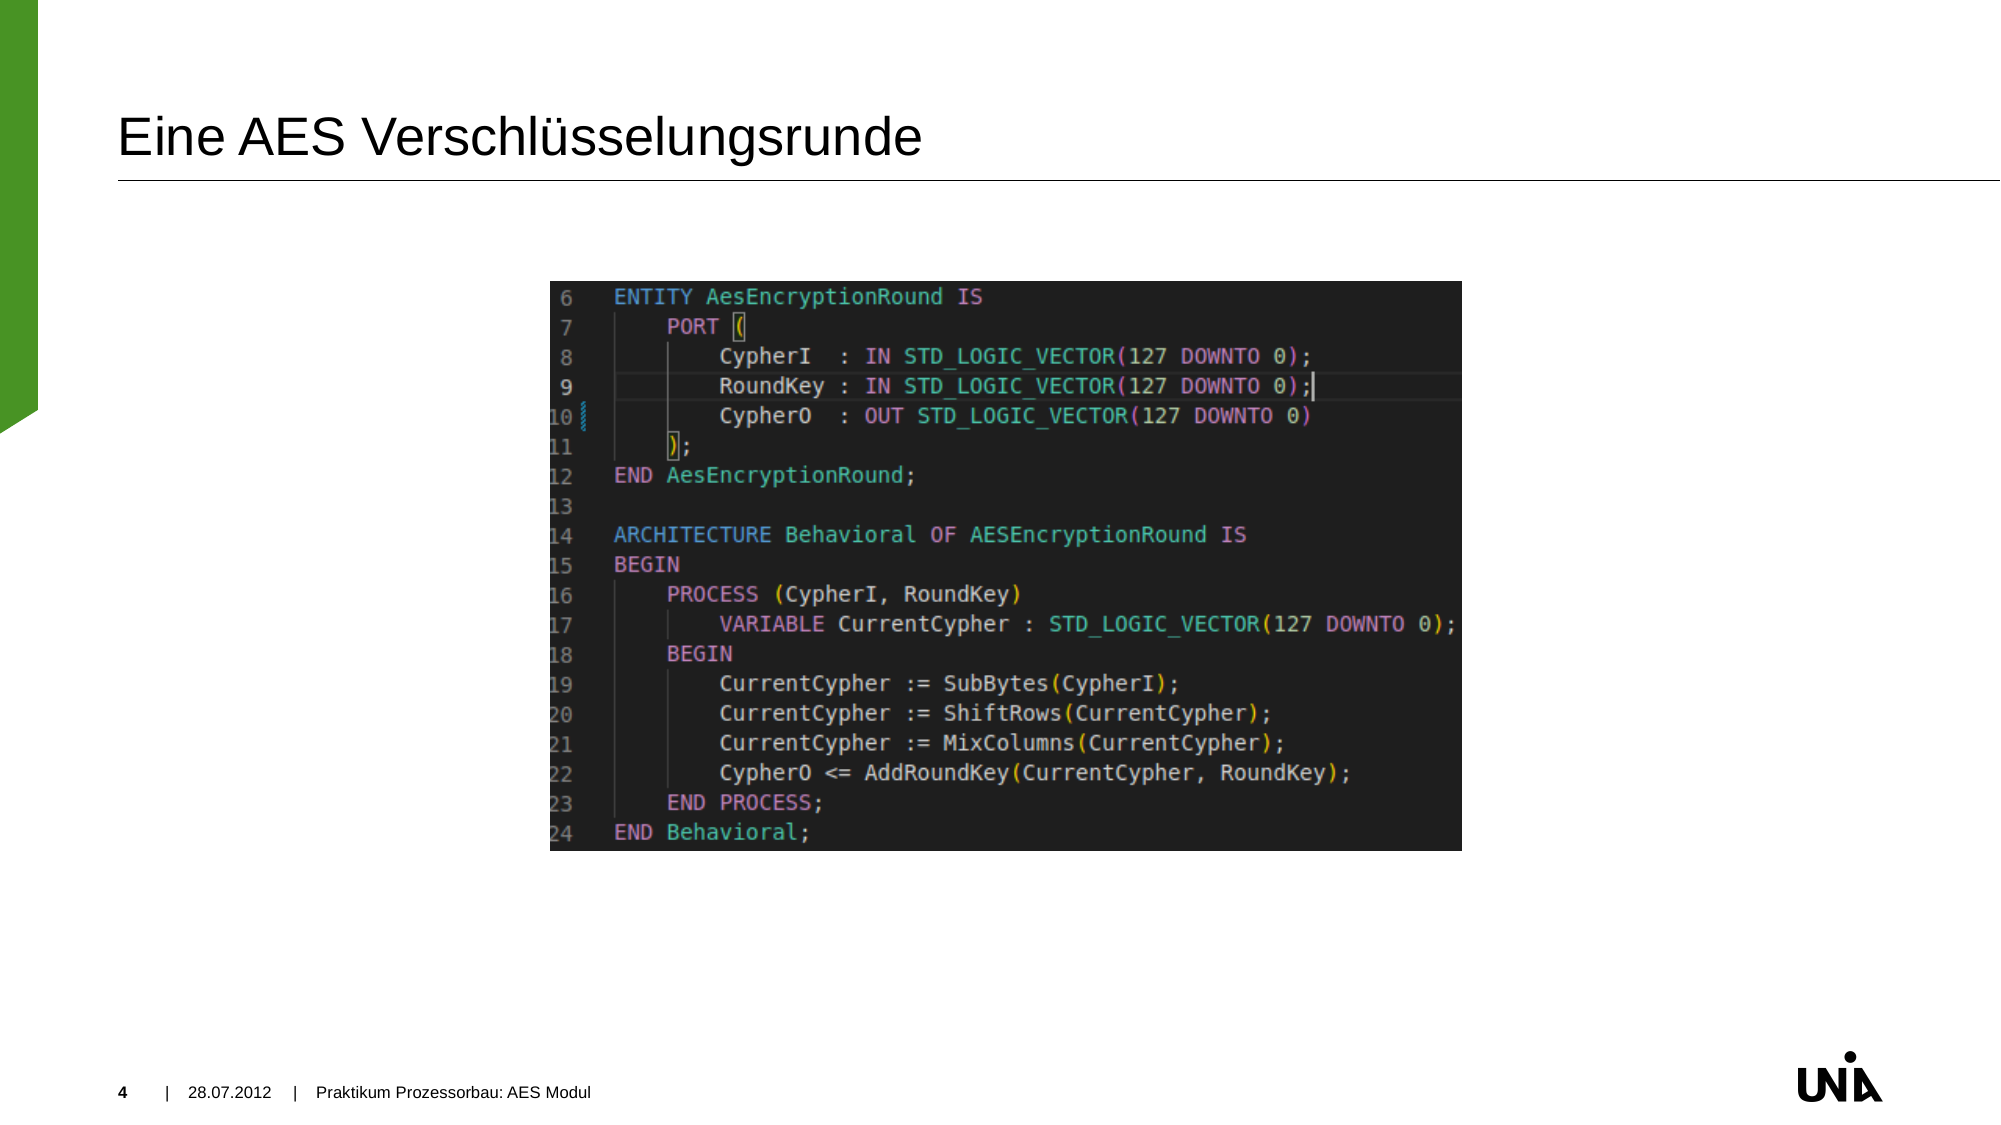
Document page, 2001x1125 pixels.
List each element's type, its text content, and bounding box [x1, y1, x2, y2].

text_box | Praktikum Prozessorbau: AES Modul [298, 1066, 1490, 1103]
title Eine AES Verschlüsselungsrunde [117, 0, 1882, 167]
picture [550, 281, 1462, 851]
text_box | 28.07.2012 [165, 1066, 298, 1103]
picture [1798, 1051, 1883, 1102]
slide_number <Foliennummer> [118, 1066, 165, 1102]
